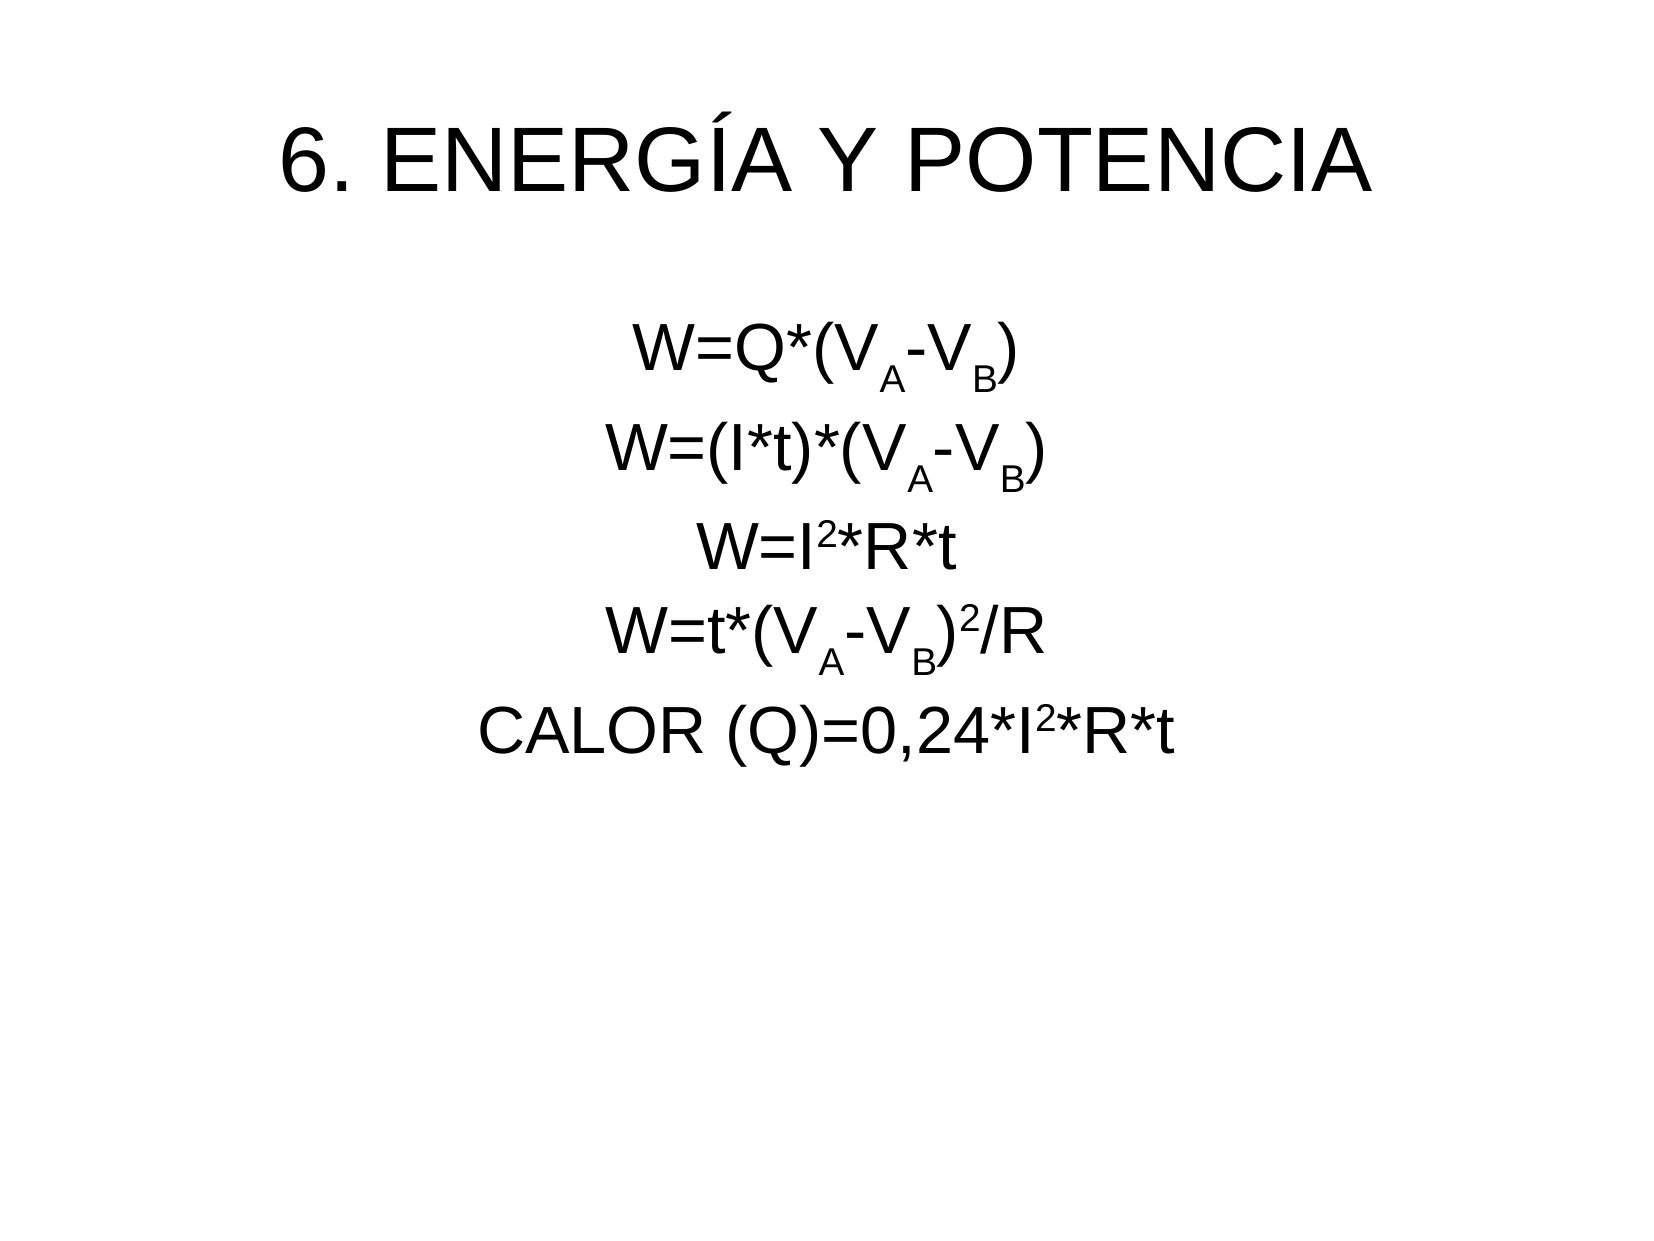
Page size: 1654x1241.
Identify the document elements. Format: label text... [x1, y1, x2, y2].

title 6. ENERGÍA Y POTENCIA [82, 38, 1571, 268]
subtitle W=Q*(VA-VB) W=(I*t)*(VA-VB) W=I2*R*t W=t*(VA-VB)2/R CALOR (Q)=0,24*I2*R*t [82, 290, 1571, 1109]
